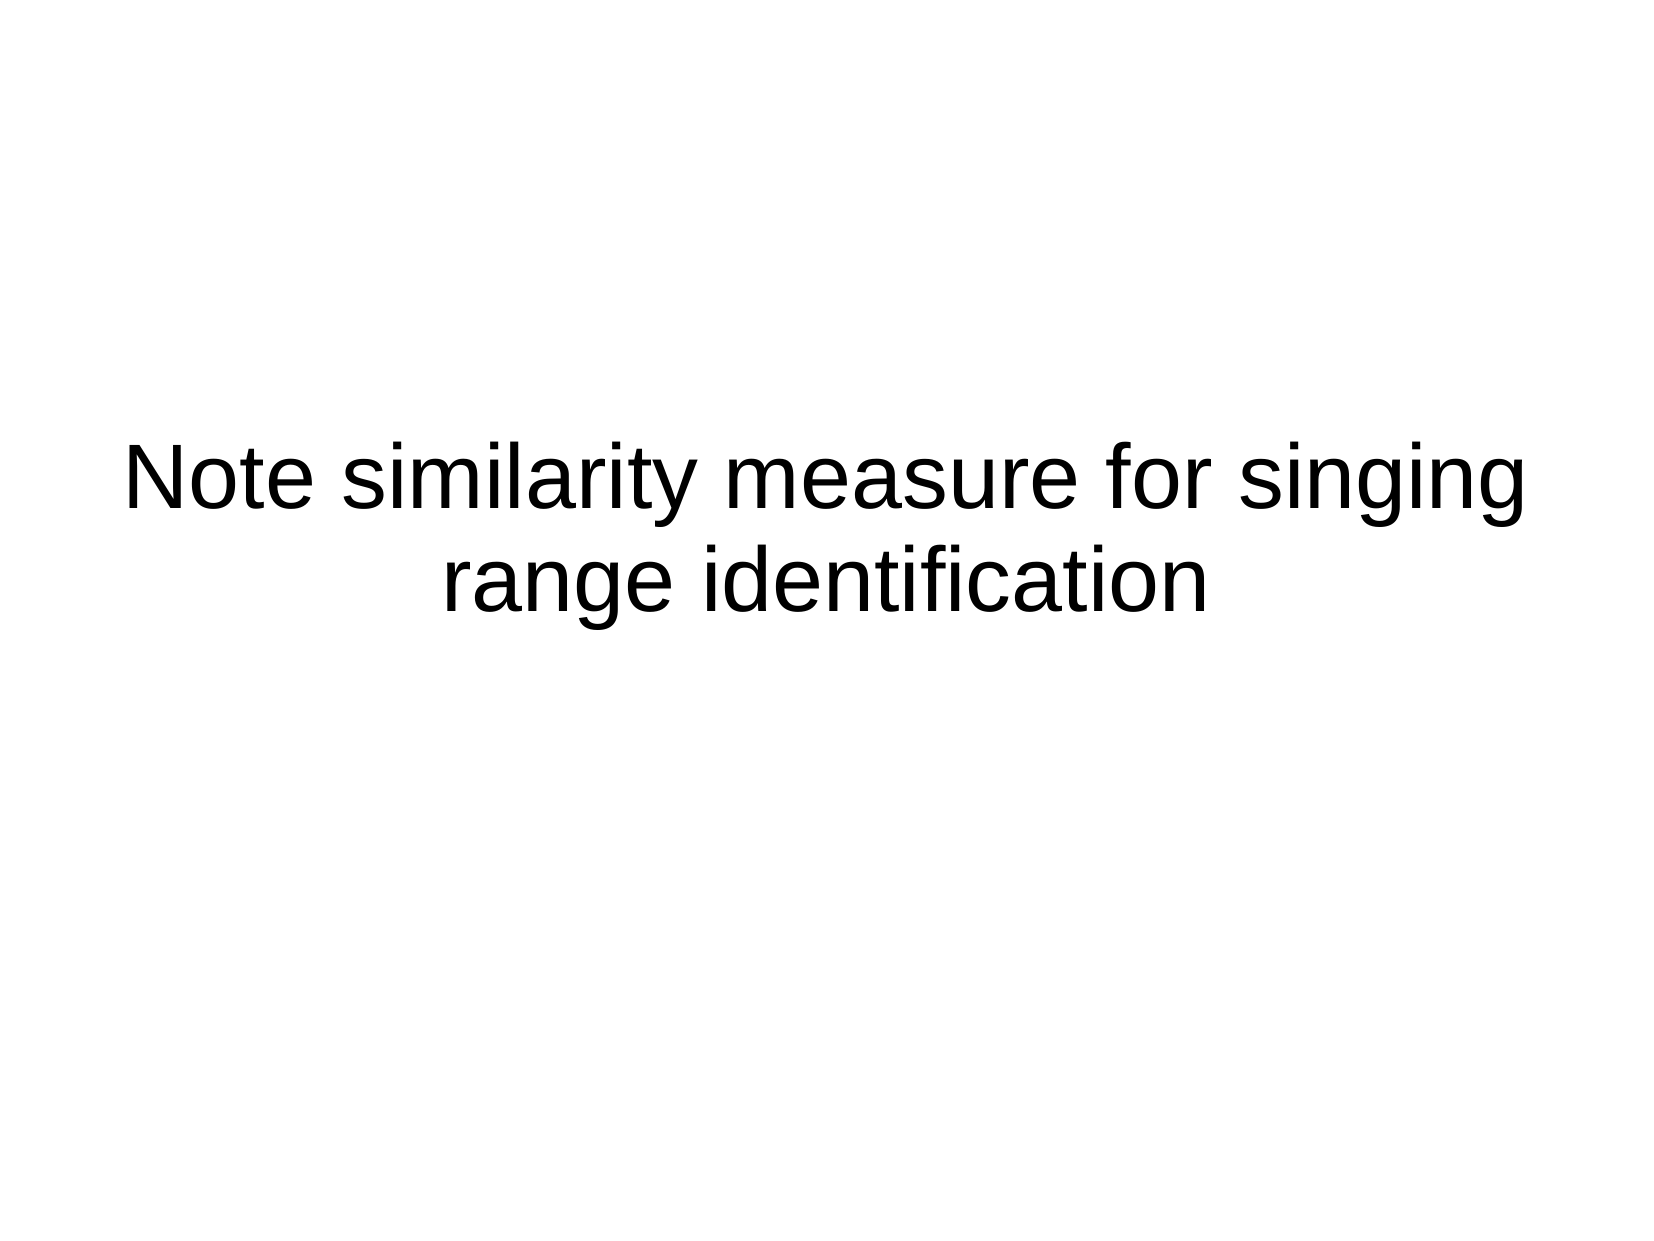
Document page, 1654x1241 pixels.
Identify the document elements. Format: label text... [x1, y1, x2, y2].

title Note similarity measure for singing range identification [82, 425, 1571, 631]
